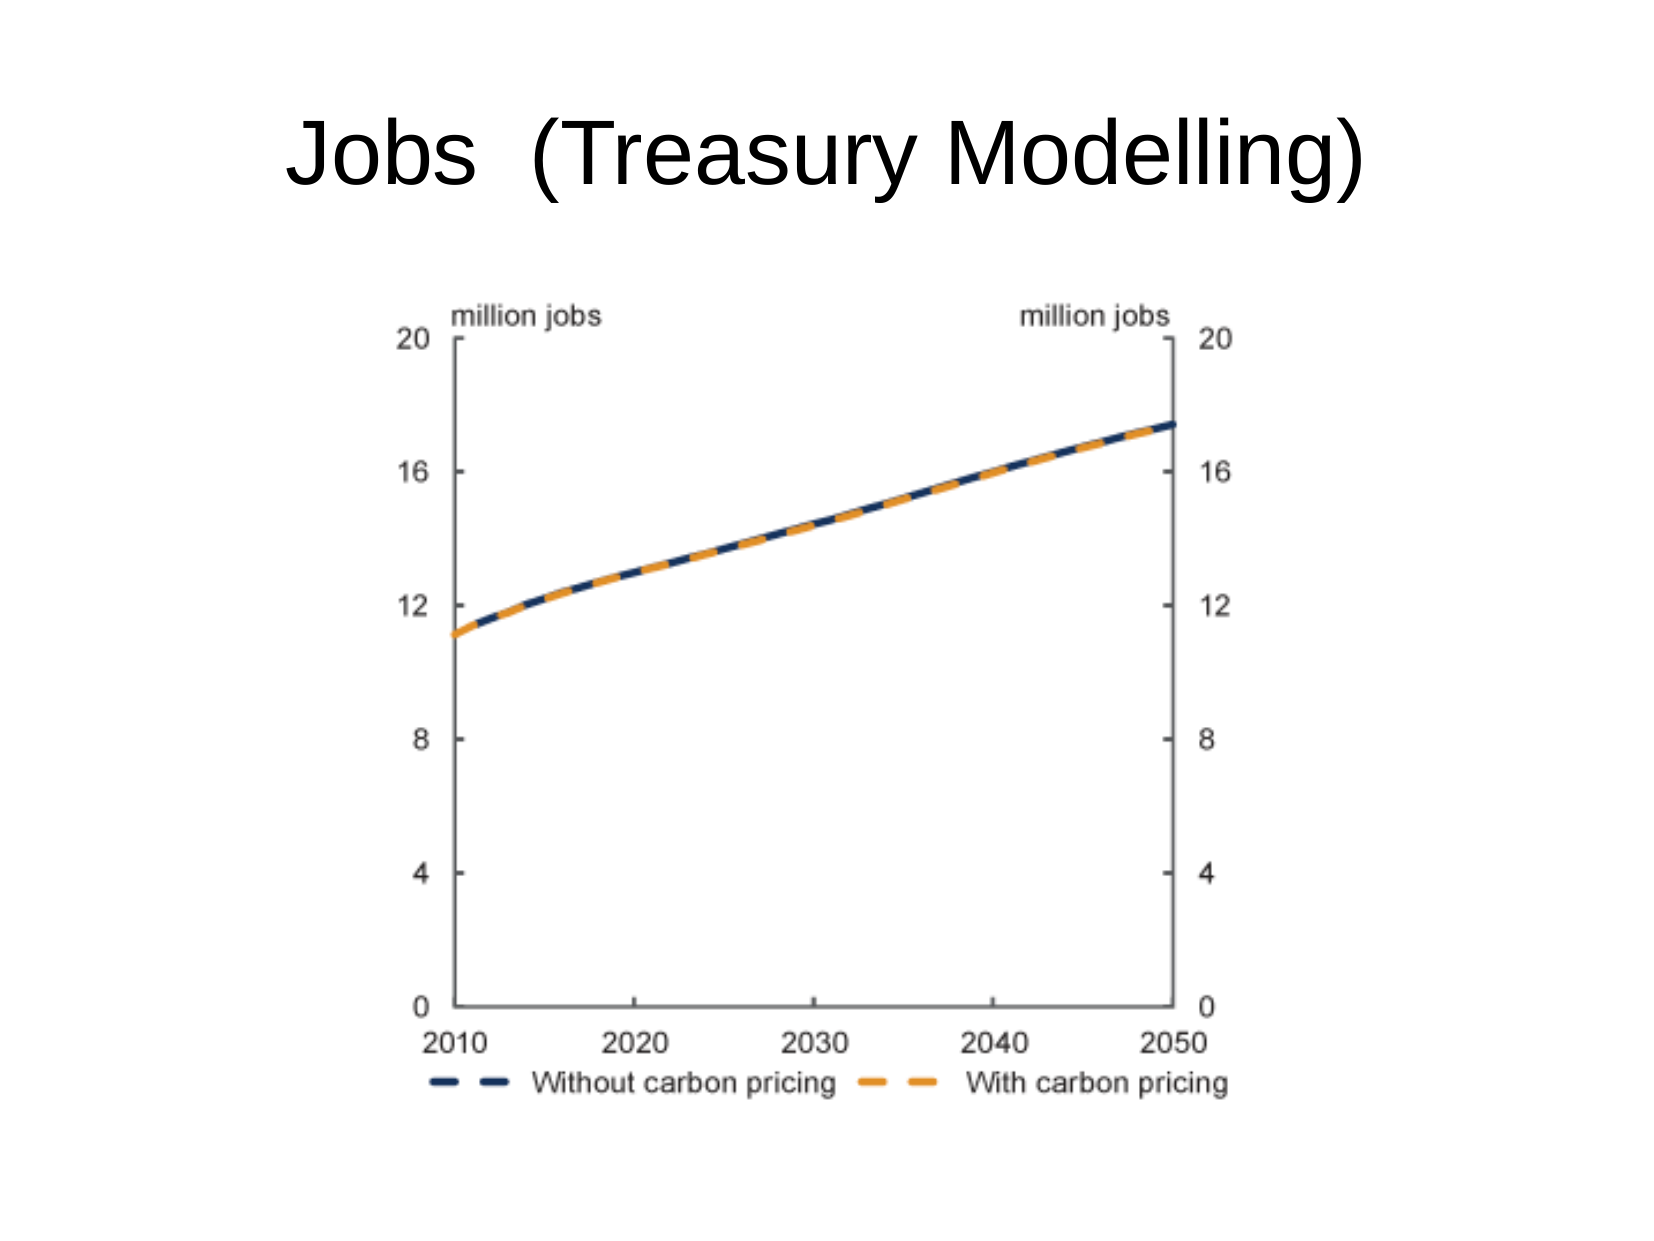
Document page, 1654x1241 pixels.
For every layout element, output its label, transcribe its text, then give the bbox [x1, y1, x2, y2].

title Jobs (Treasury Modelling) [82, 49, 1571, 257]
picture [365, 290, 1288, 1109]
